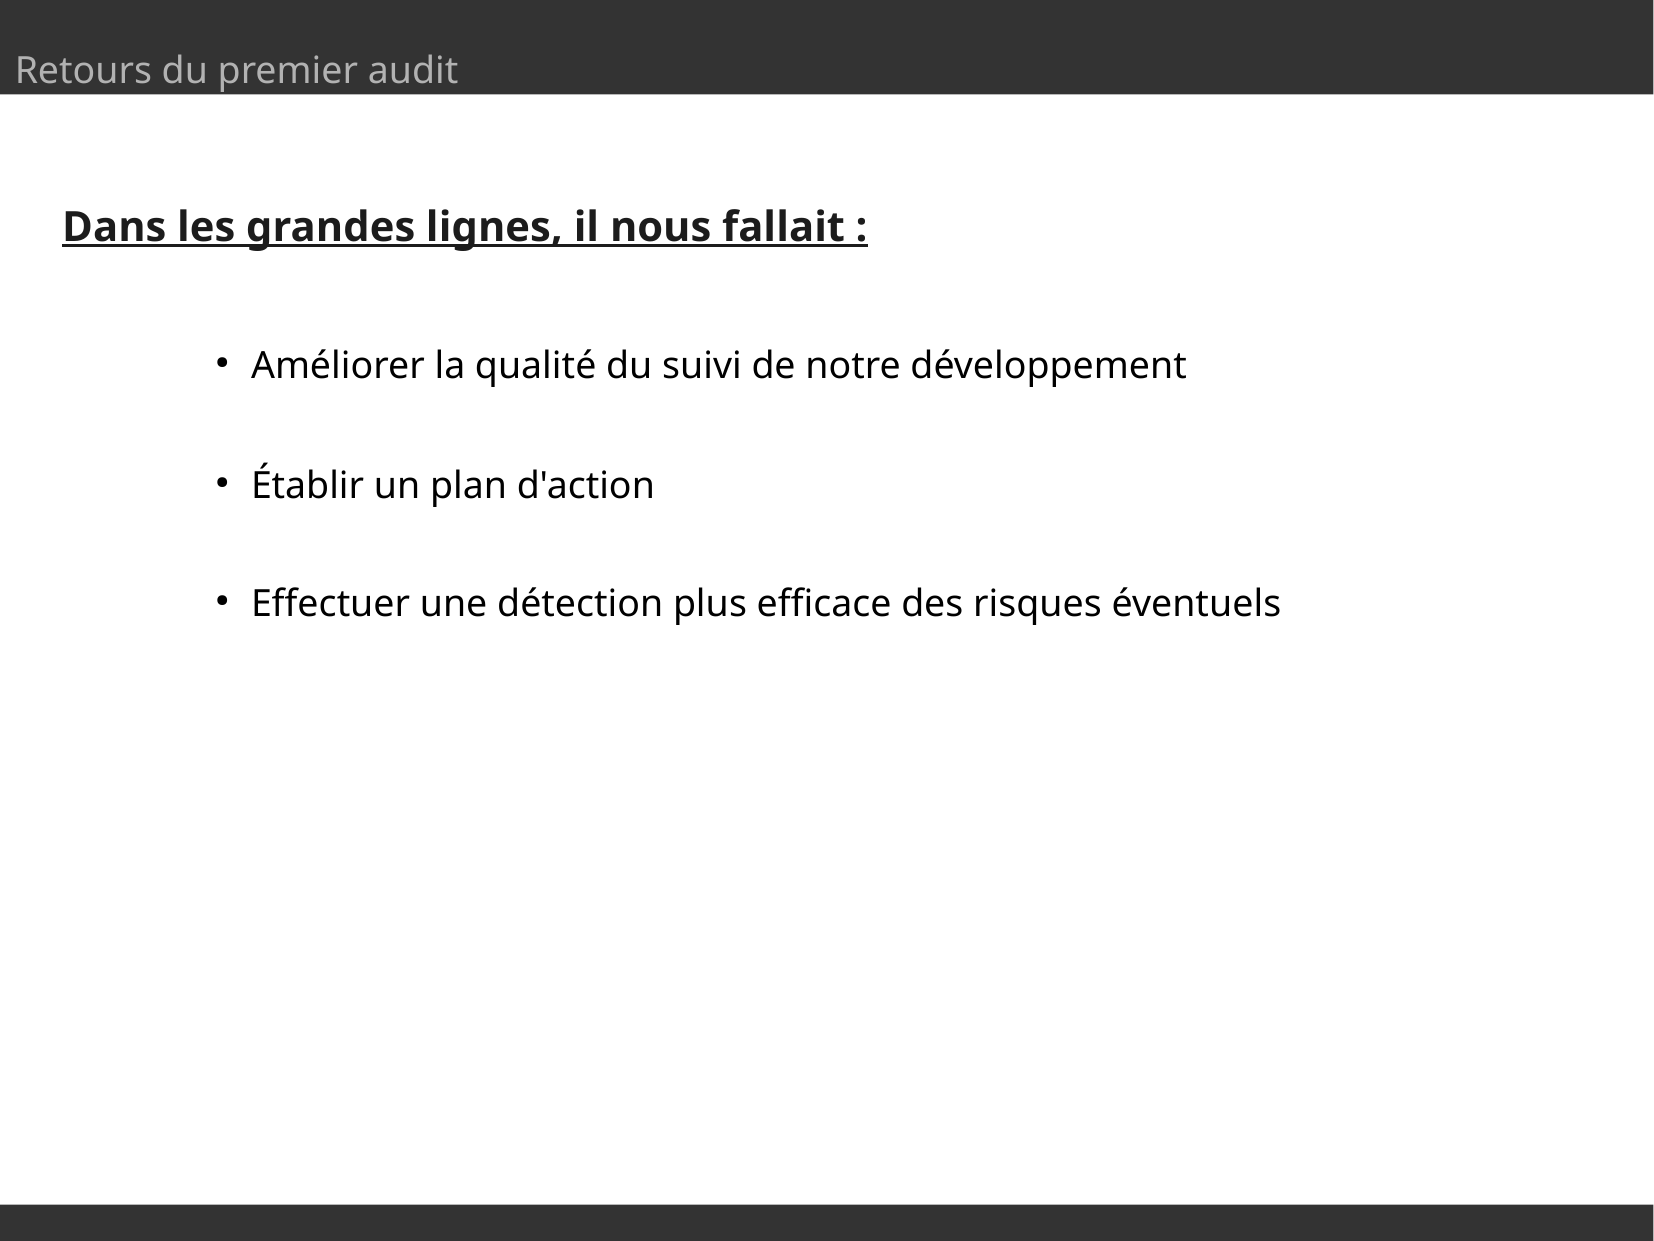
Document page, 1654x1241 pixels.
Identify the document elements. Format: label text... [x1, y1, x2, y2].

text_box [0, 1204, 1654, 1241]
text_box [177, 188, 207, 246]
text_box Effectuer une détection plus efficace des risques éventuels [200, 569, 1489, 628]
text_box Dans les grandes lignes, il nous fallait : [47, 188, 1252, 253]
text_box Améliorer la qualité du suivi de notre développement [200, 330, 1489, 390]
text_box [0, 0, 1654, 95]
text_box Retours du premier audit [0, 35, 650, 95]
text_box Établir un plan d'action [200, 451, 1489, 510]
